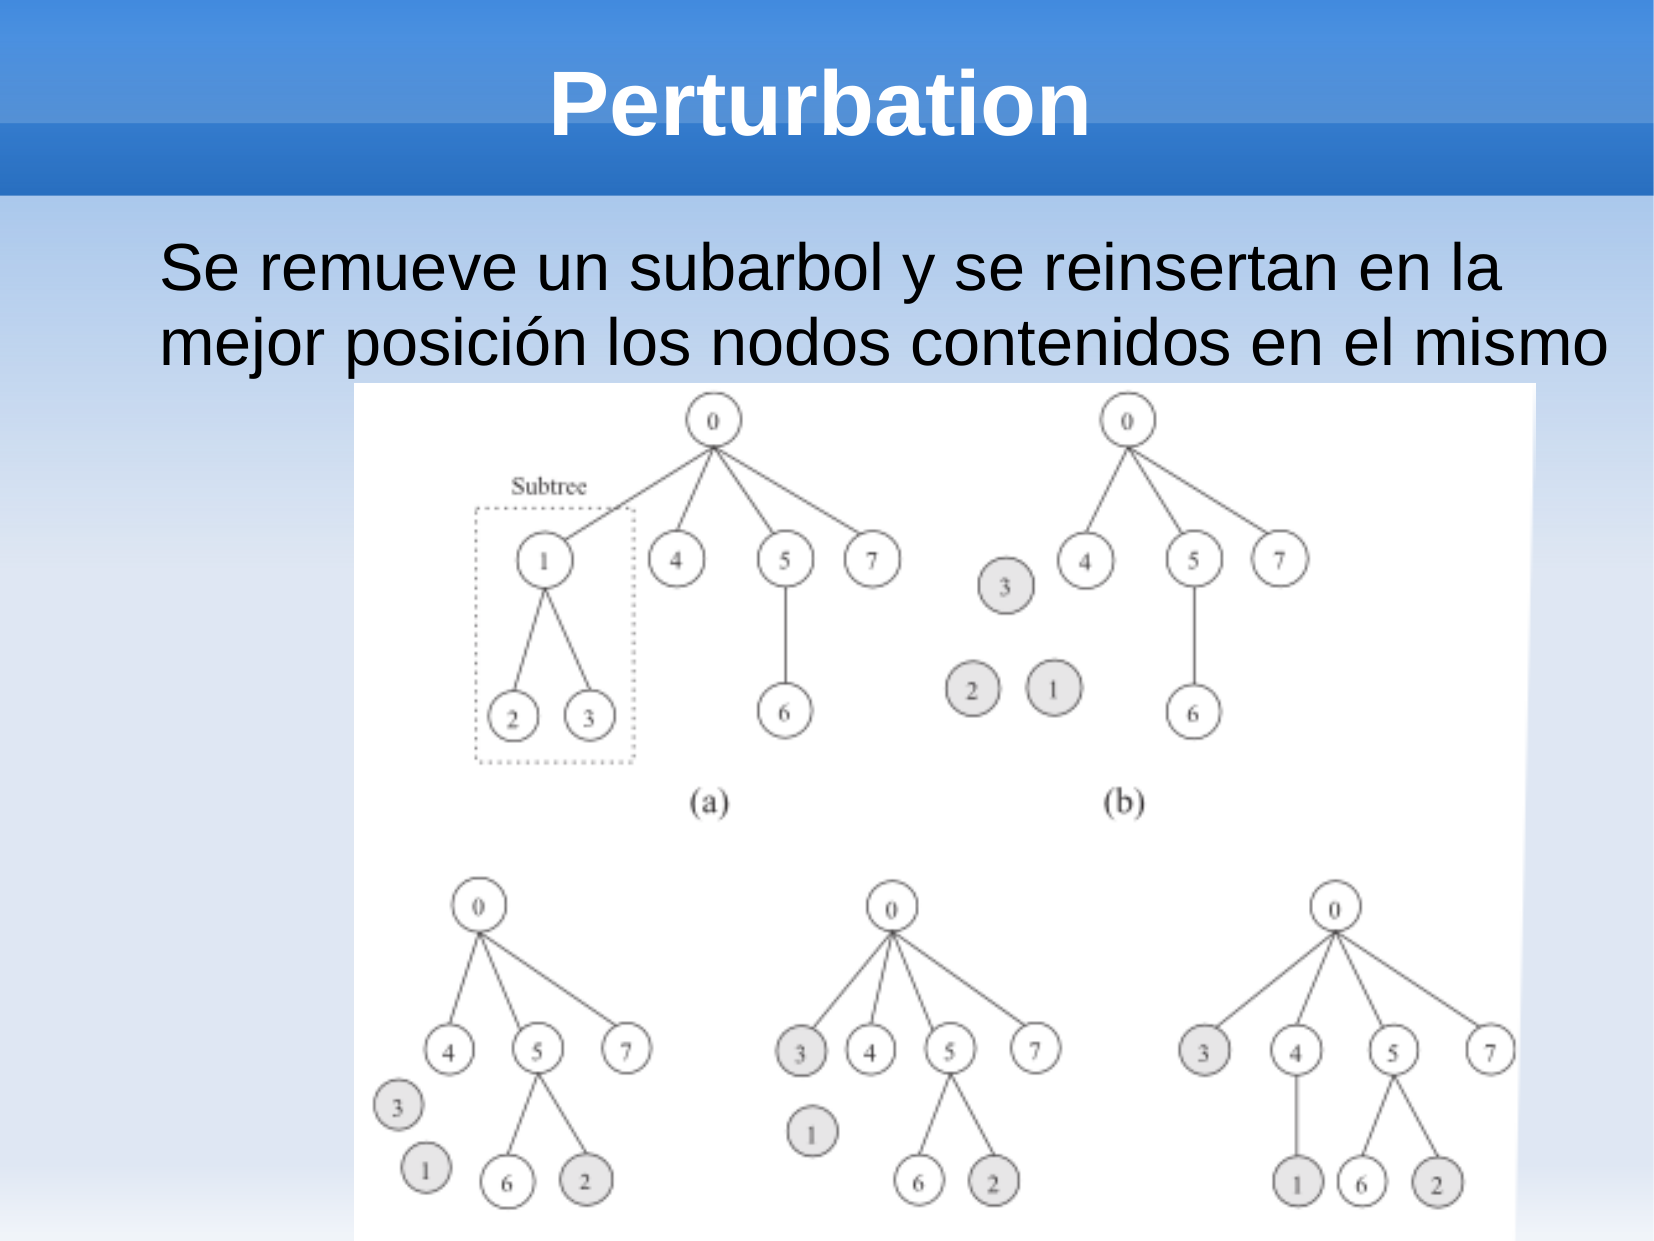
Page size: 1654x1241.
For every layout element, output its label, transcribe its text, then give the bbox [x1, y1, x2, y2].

picture [0, 0, 1654, 1241]
title Perturbation [76, 7, 1565, 200]
list Se remueve un subarbol y se reinsertan en la mejor posición los nodos contenidos en el mismo [88, 229, 1636, 1034]
